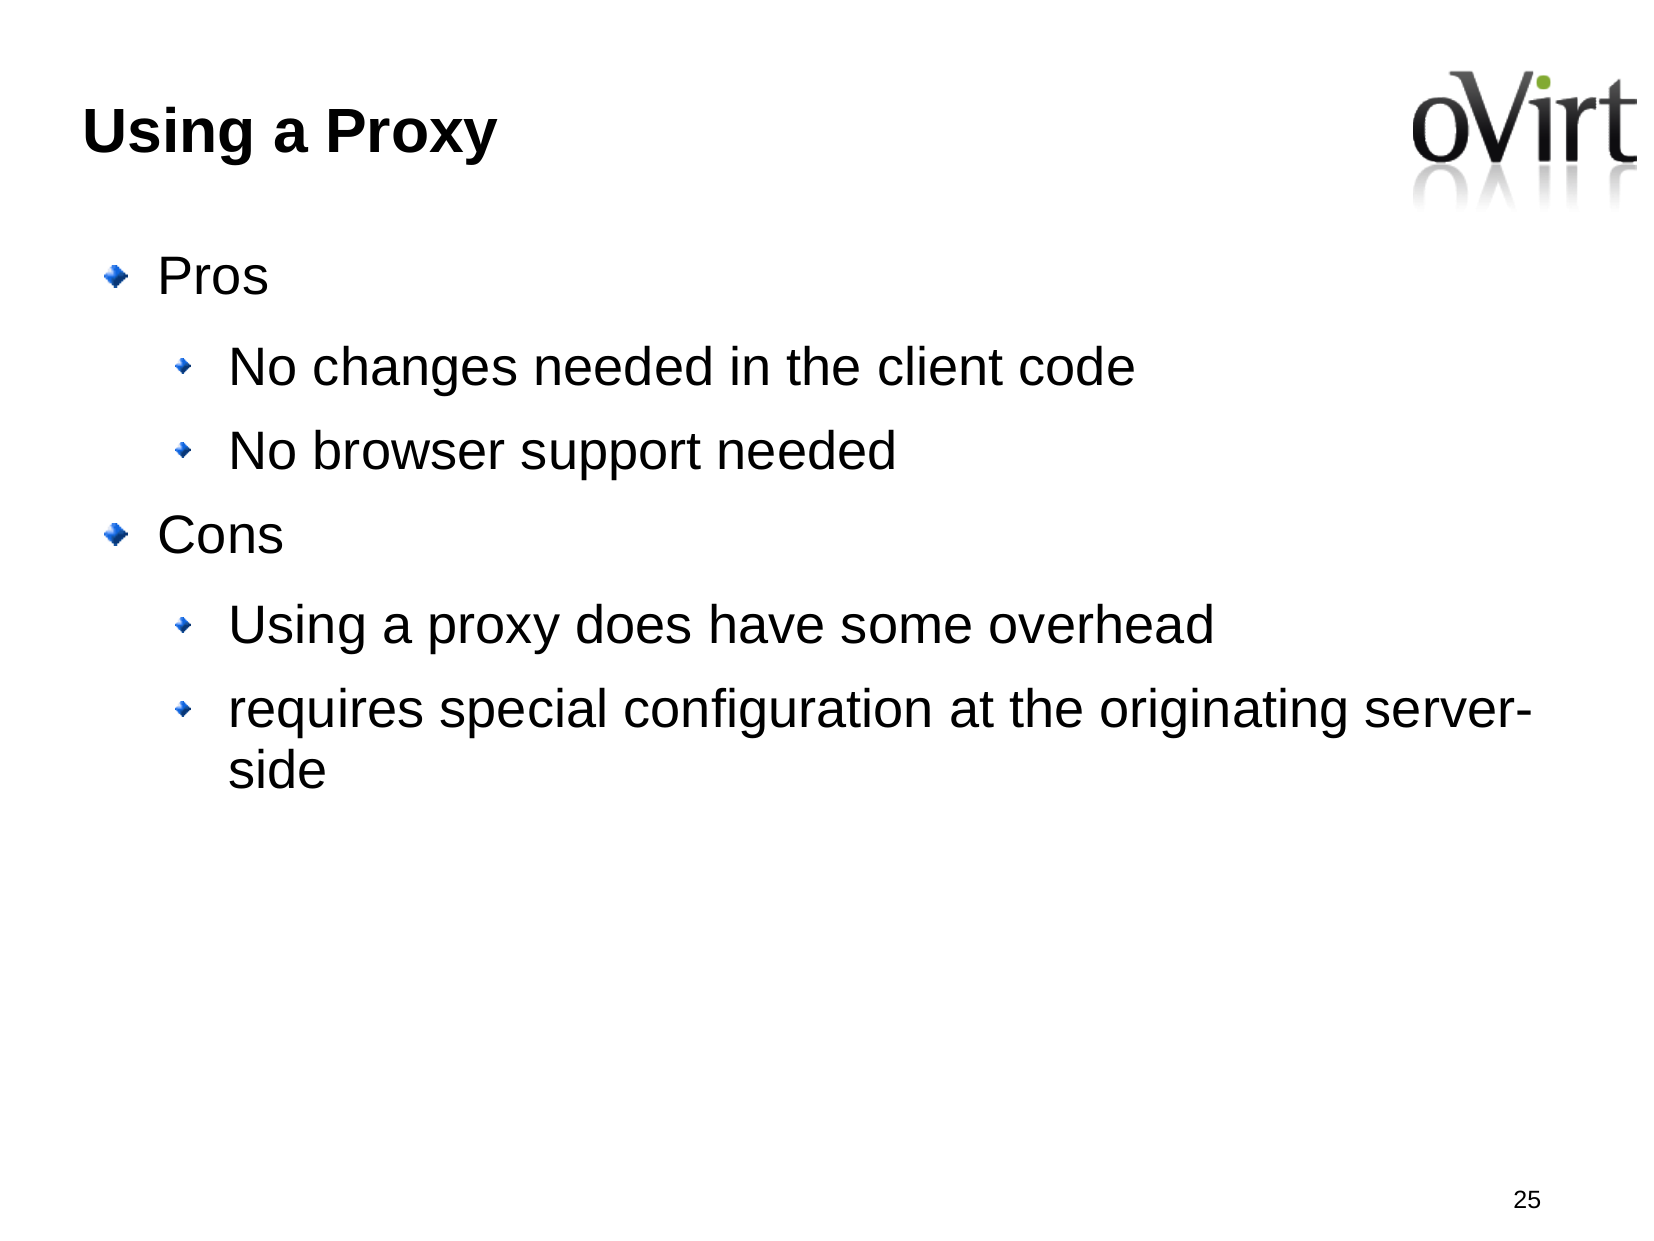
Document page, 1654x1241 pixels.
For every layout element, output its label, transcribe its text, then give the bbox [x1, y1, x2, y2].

list Pros No changes needed in the client code No browser support needed Cons Using a proxy does have some overhead requires special configuration at the originating server-side [86, 246, 1576, 1040]
title Using a Proxy [82, 37, 1303, 226]
picture [1413, 63, 1637, 212]
